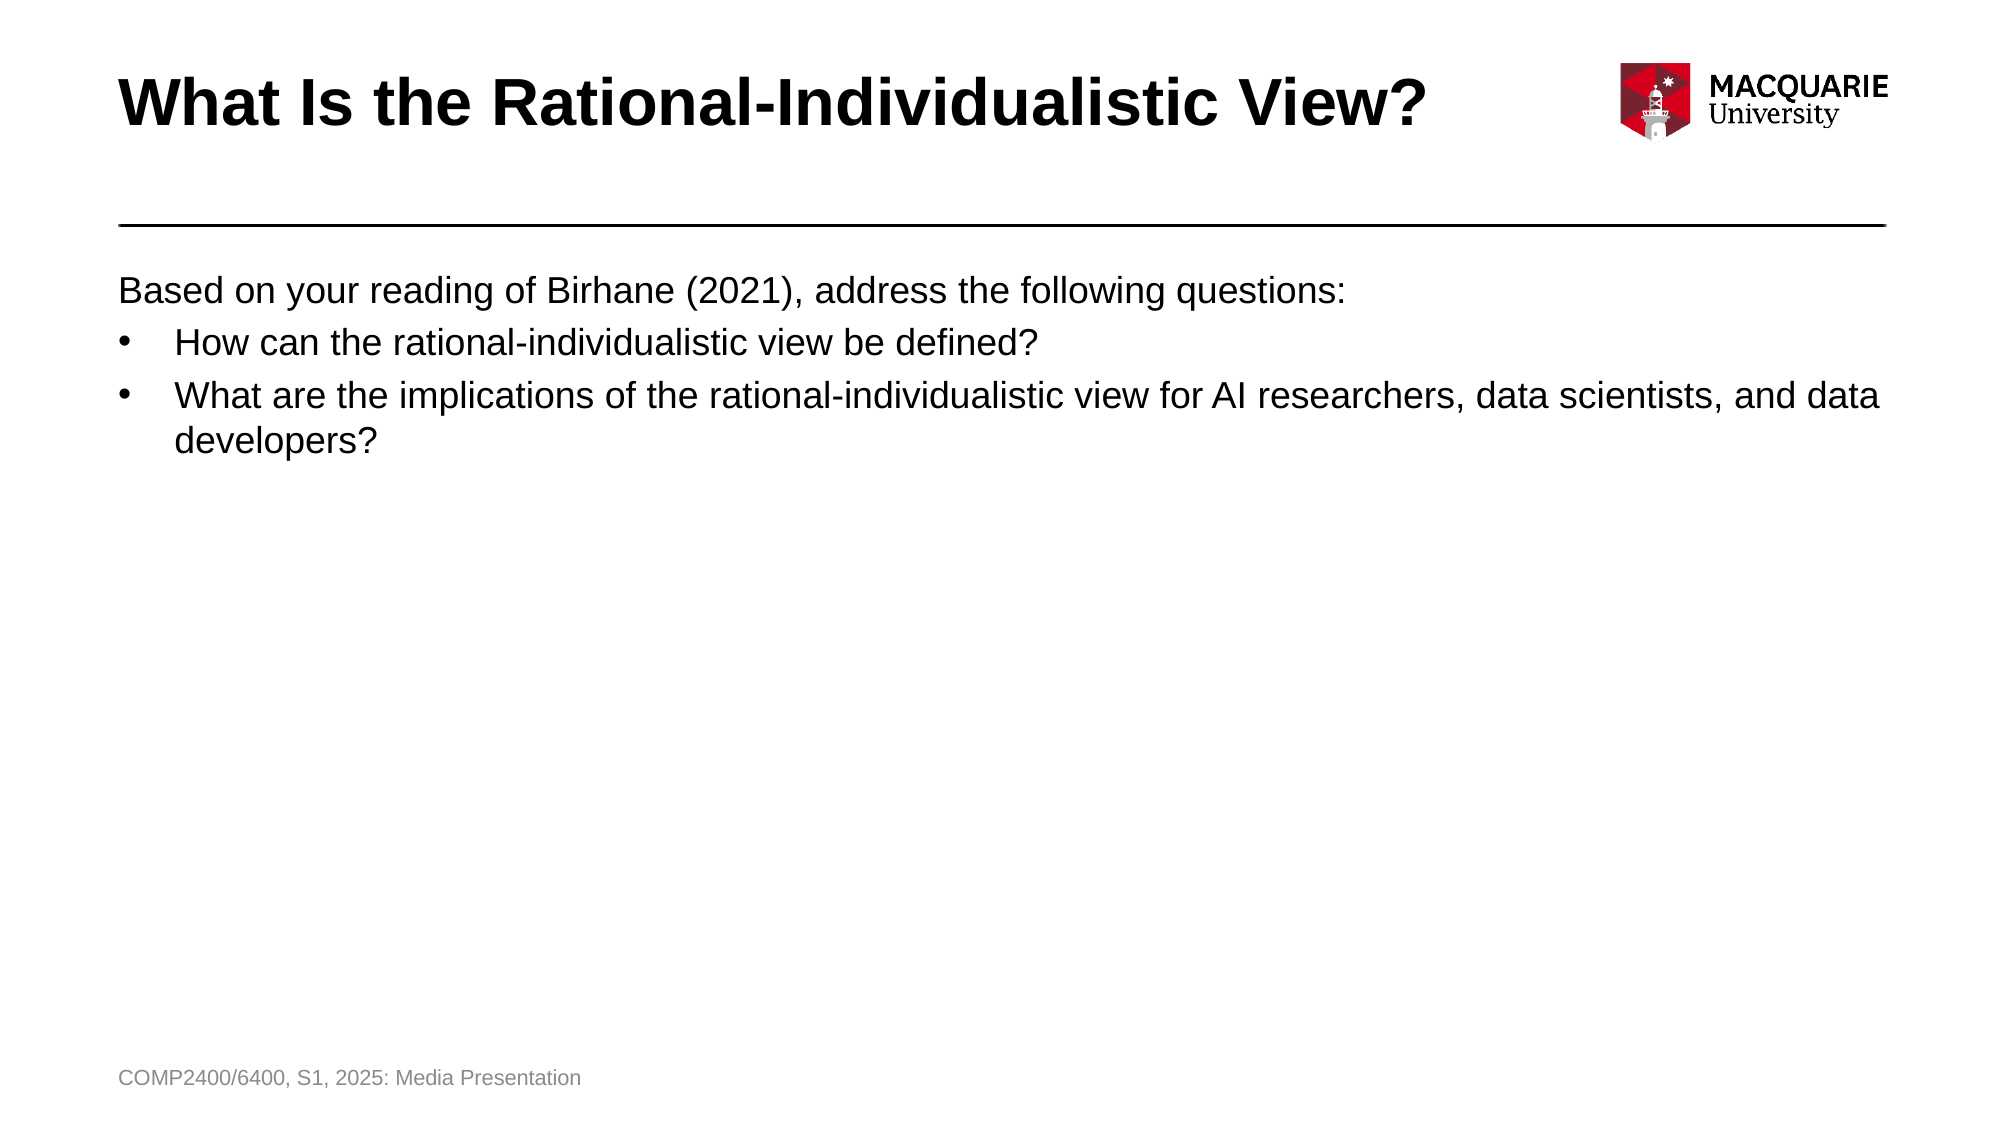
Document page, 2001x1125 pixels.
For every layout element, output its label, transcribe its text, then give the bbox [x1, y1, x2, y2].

list Based on your reading of Birhane (2021), address the following questions: How can the rational-individualistic view be defined? What are the implications of the rational-individualistic view for AI researchers, data scientists, and data developers? [118, 265, 1890, 1009]
picture [1586, 35, 1922, 161]
title What Is the Rational-Individualistic View? [118, 45, 1506, 152]
